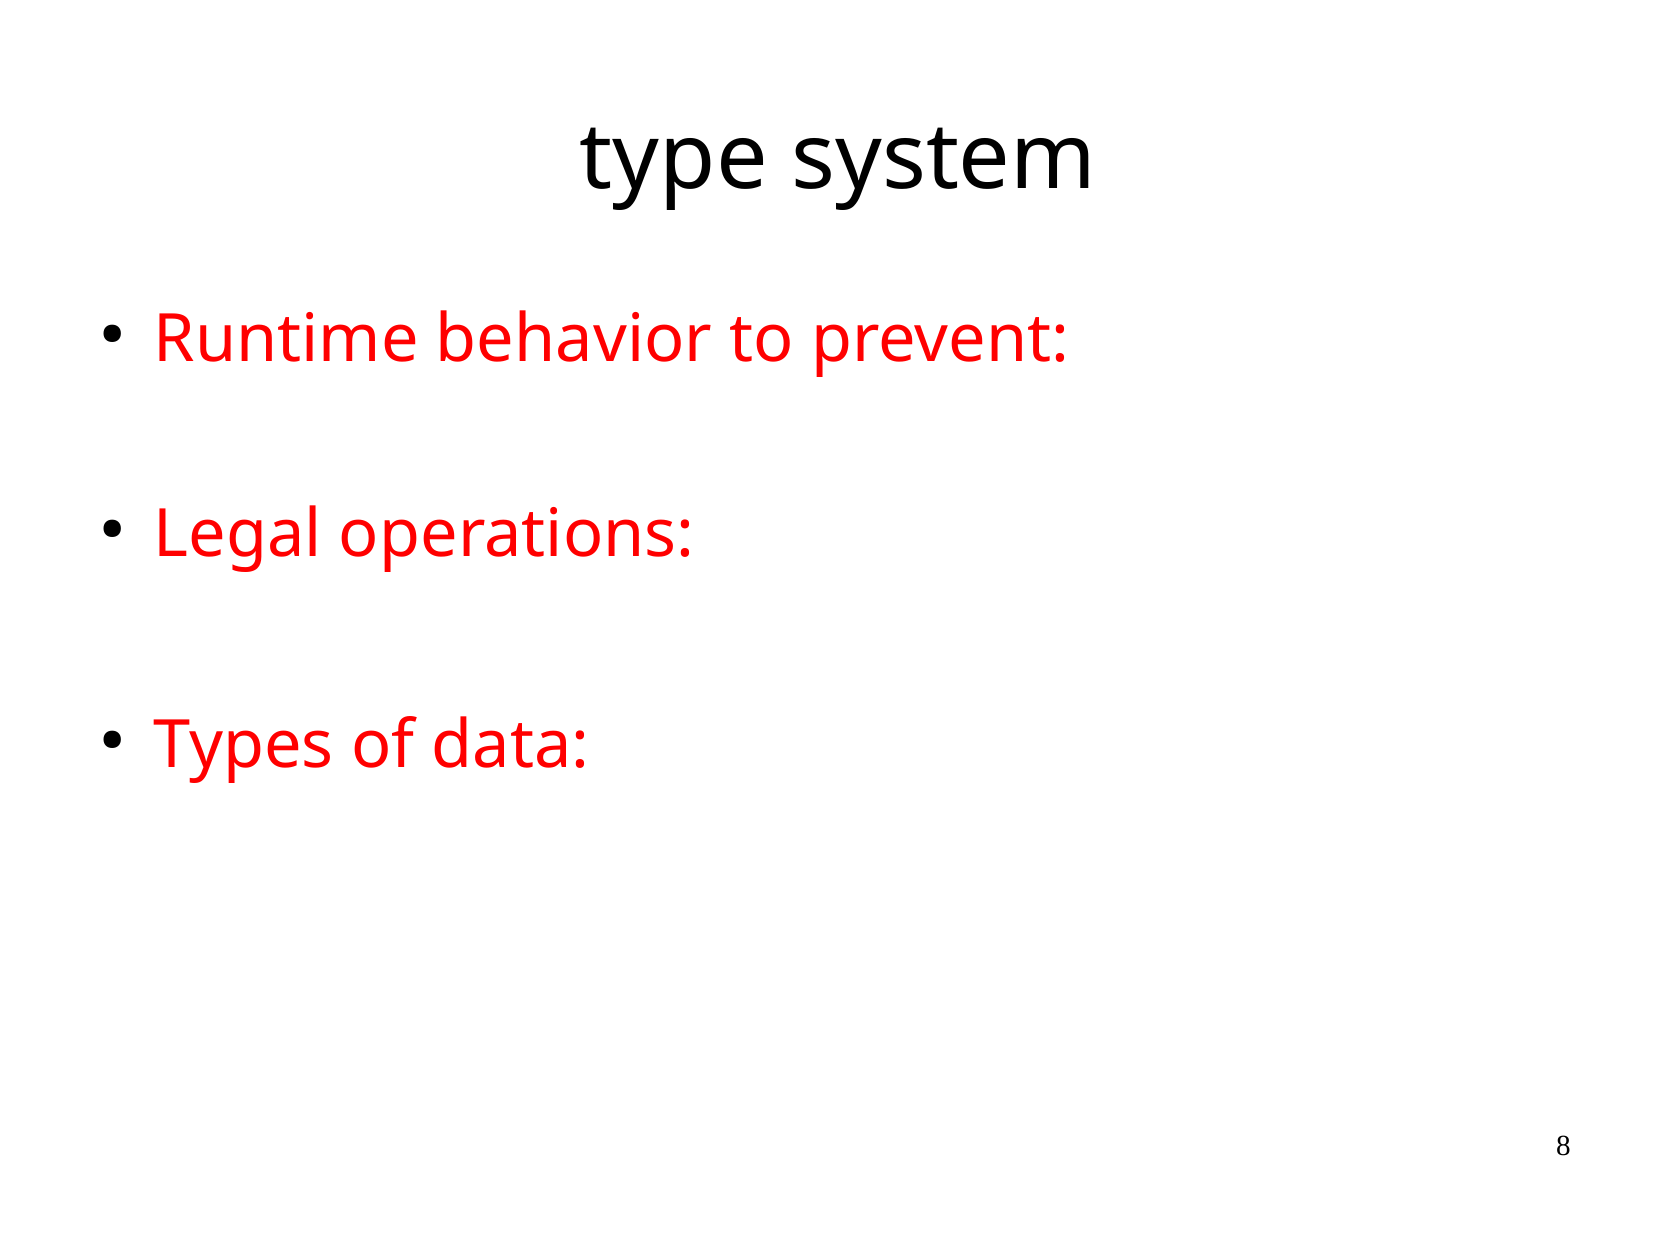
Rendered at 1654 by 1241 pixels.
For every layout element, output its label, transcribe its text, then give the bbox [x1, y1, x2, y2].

title type system [82, 49, 1571, 257]
list Runtime behavior to prevent: Legal operations: Types of data: [82, 290, 1613, 1109]
